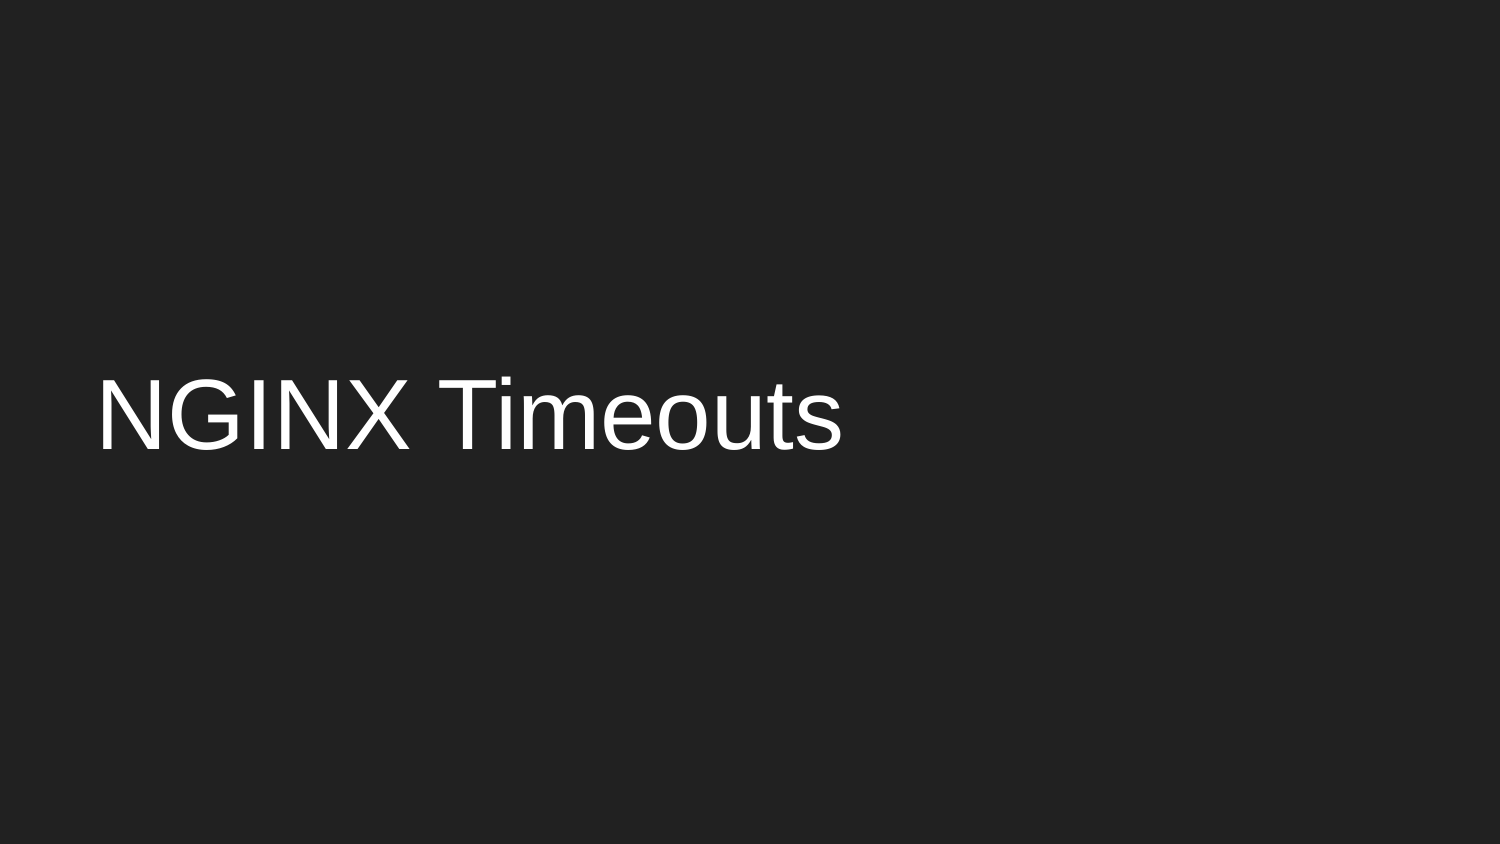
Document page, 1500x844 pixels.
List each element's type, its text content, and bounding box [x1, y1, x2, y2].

title NGINX Timeouts [80, 73, 1125, 745]
